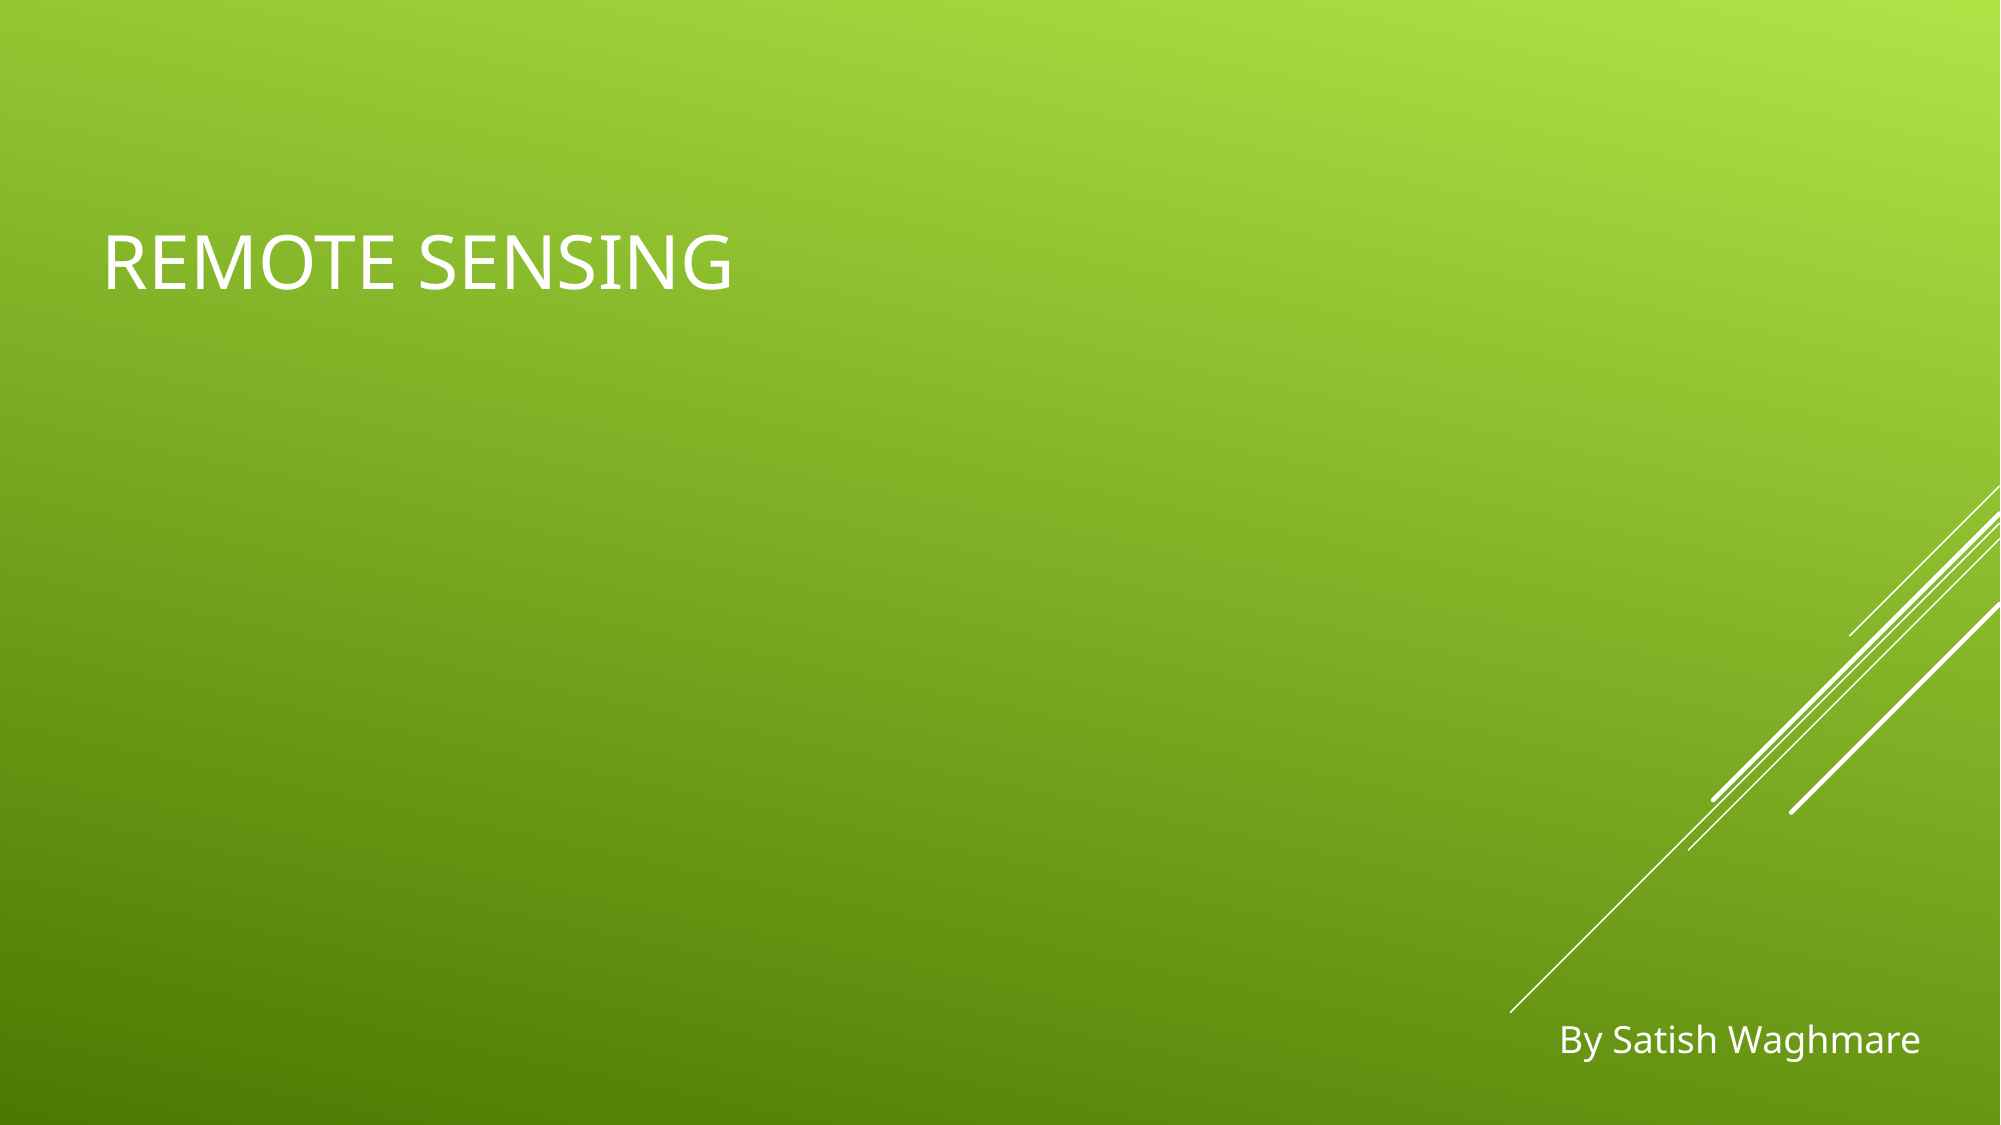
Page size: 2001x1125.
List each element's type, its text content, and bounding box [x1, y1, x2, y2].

text_box By Satish Waghmare [1543, 1008, 1949, 1070]
title Remote Sensing [86, 75, 1642, 443]
